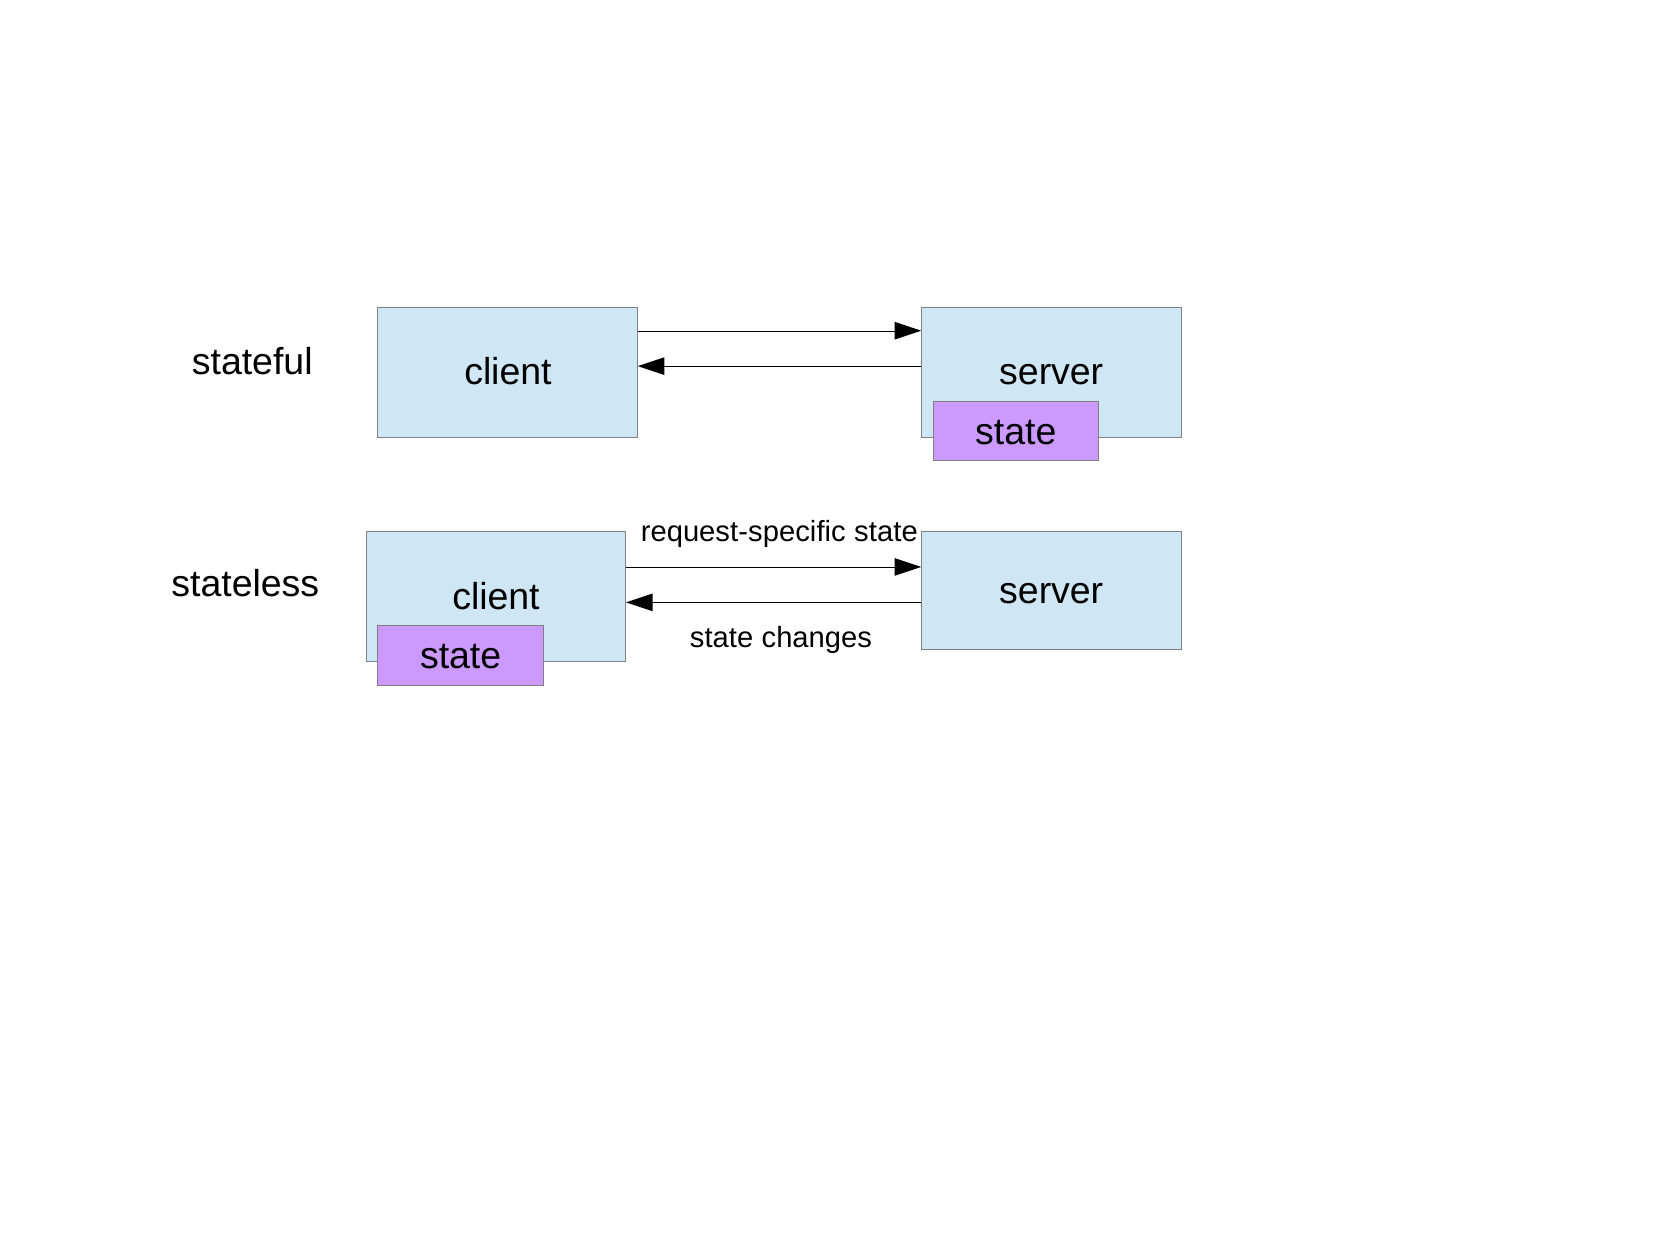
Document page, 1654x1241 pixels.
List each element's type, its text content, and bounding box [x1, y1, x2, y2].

text_box request-specific state [625, 507, 934, 556]
text_box state changes [674, 614, 888, 662]
text_box stateless [156, 555, 343, 626]
text_box stateful [177, 332, 328, 390]
text_box server [921, 531, 1182, 650]
text_box client [366, 531, 626, 662]
text_box state [933, 401, 1099, 461]
text_box server [921, 307, 1182, 438]
text_box client [377, 307, 638, 438]
text_box state [377, 625, 544, 686]
